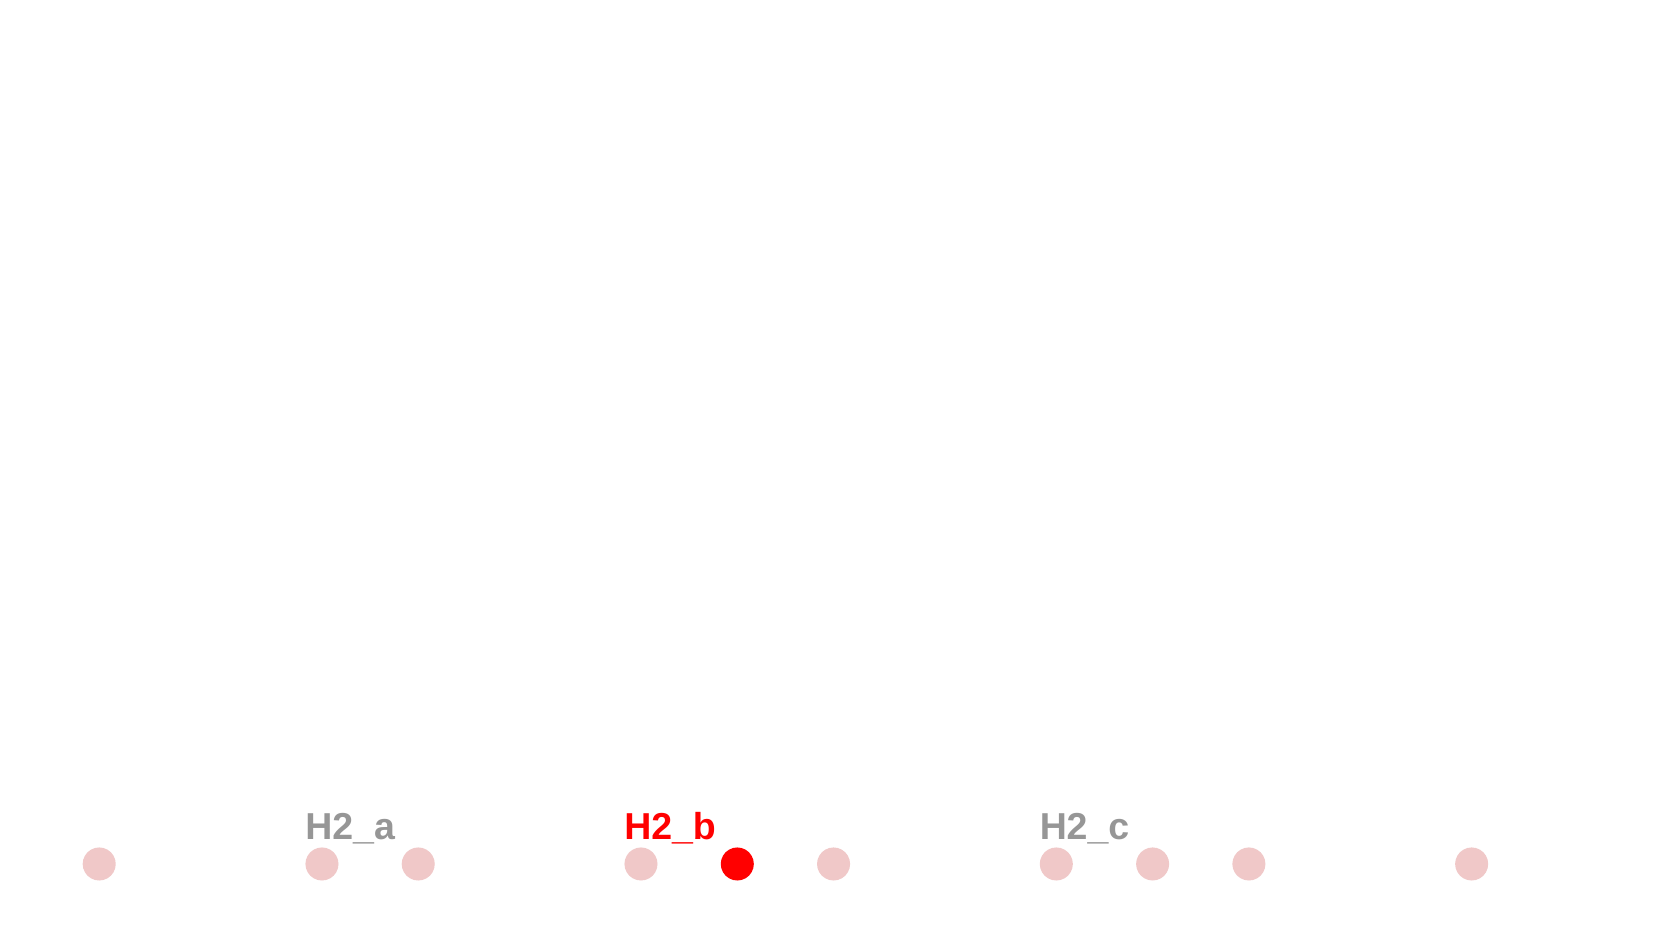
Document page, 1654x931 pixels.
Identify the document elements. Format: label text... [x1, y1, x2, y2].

text_box [1039, 848, 1073, 881]
text_box [1232, 847, 1266, 881]
text_box [401, 847, 435, 881]
text_box [305, 848, 339, 881]
text_box H2_c [1039, 797, 1371, 848]
text_box [1136, 847, 1170, 881]
text_box [817, 847, 851, 881]
text_box H2_b [624, 797, 956, 848]
text_box H2_a [305, 797, 624, 848]
text_box [624, 848, 658, 881]
text_box [82, 847, 116, 881]
text_box [720, 847, 754, 881]
text_box [1455, 847, 1489, 881]
